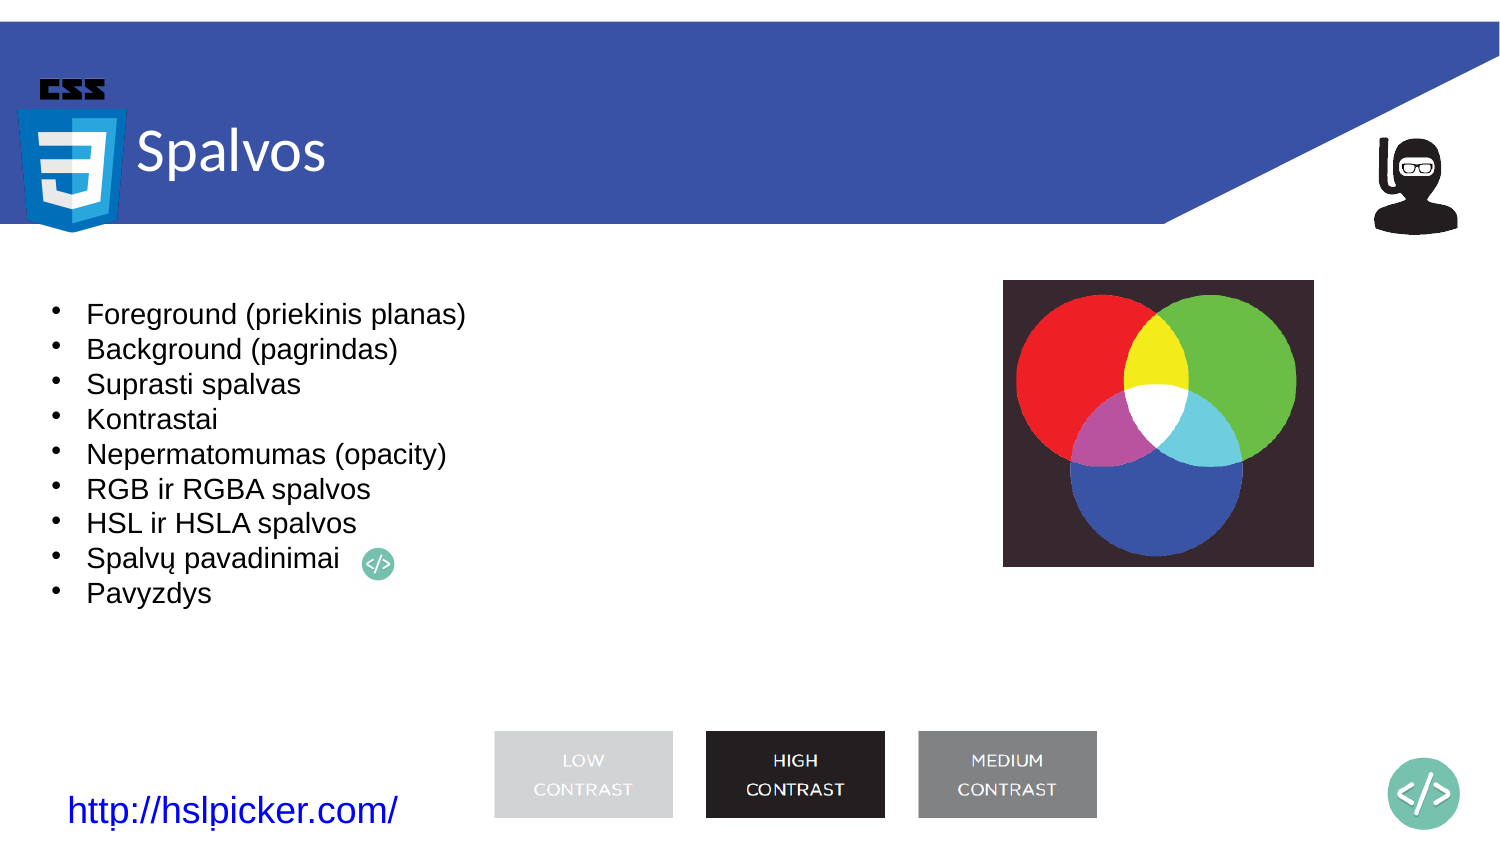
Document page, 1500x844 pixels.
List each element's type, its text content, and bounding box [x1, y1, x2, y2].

picture [1326, 199, 1500, 243]
picture [1003, 280, 1314, 567]
text_box Foreground (priekinis planas) Background (pagrindas) Suprasti spalvas Kontrastai Nepermatomumas (opacity) RGB ir RGBA spalvos HSL ir HSLA spalvos Spalvų pavadinimai Pavyzdys [36, 280, 1389, 821]
picture [354, 540, 402, 588]
text_box Spalvos [127, 105, 1500, 199]
picture [484, 721, 1111, 836]
text_box [1403, 56, 1500, 105]
text_box http://hslpicker.com/ [52, 778, 414, 836]
text_box [1096, 199, 1500, 259]
picture [1370, 740, 1477, 844]
picture [17, 78, 127, 233]
